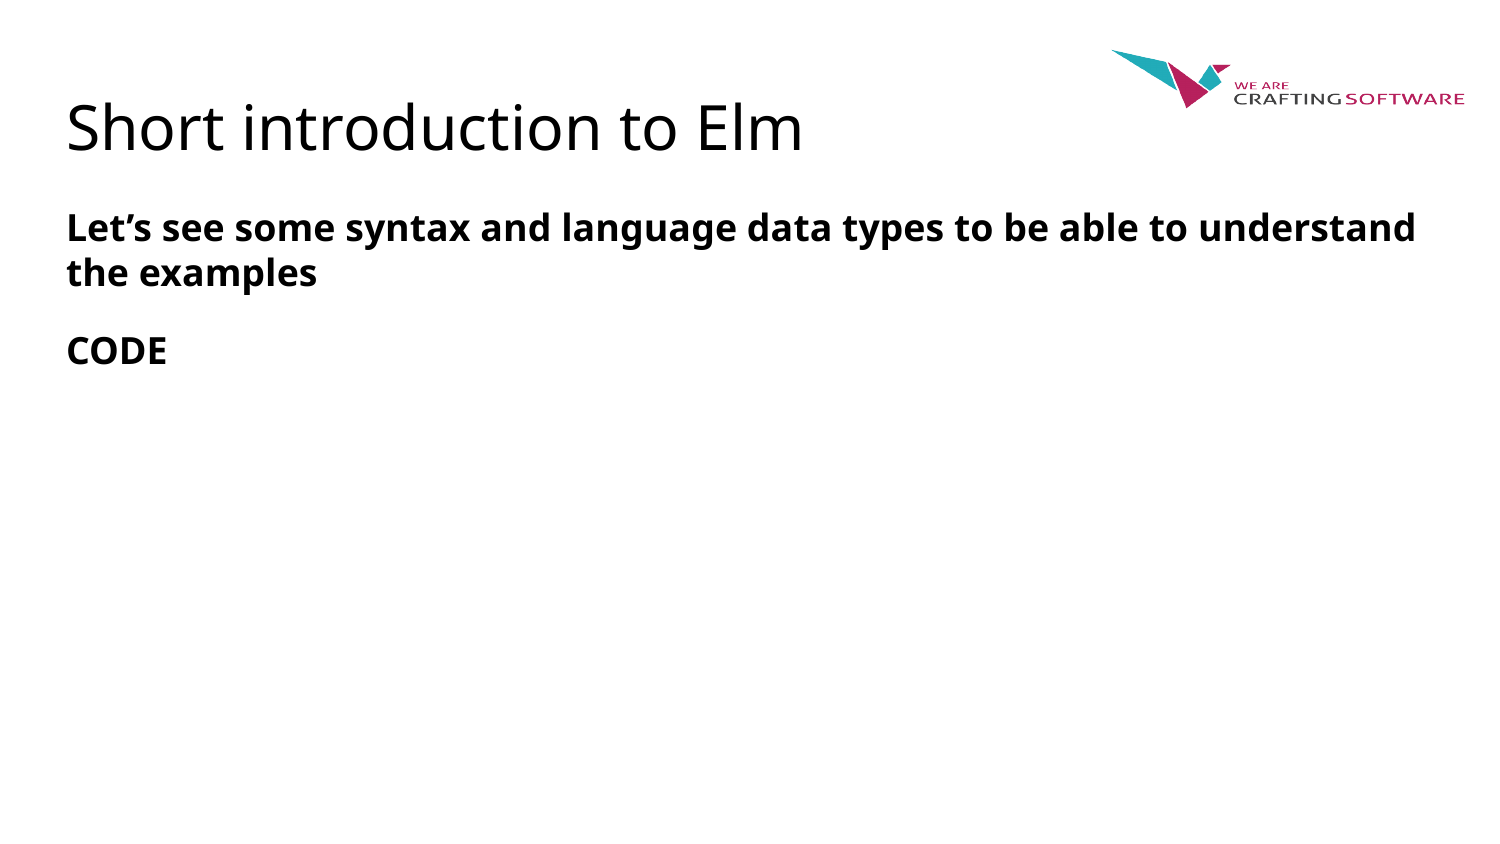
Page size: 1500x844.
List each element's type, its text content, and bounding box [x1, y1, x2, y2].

picture [1094, 0, 1481, 163]
title Short introduction to Elm [51, 72, 1449, 167]
list Let’s see some syntax and language data types to be able to understand the examples CODE [51, 189, 1449, 750]
